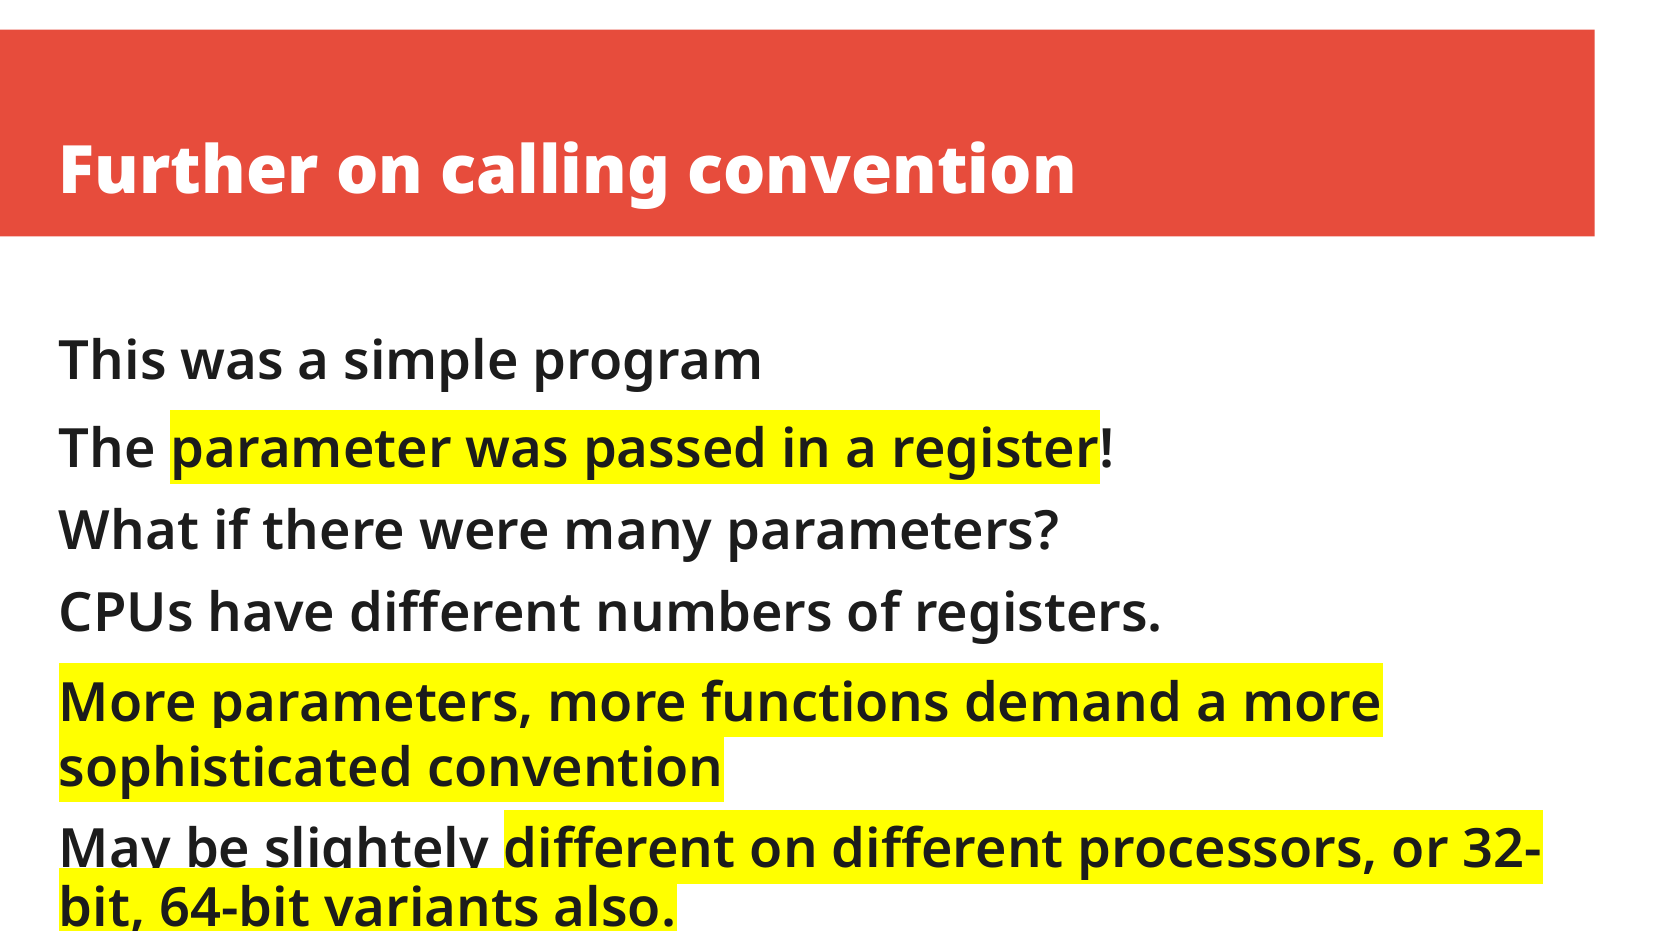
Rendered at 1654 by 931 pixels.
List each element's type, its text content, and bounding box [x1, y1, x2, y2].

list This was a simple program The parameter was passed in a register! What if there were many parameters? CPUs have different numbers of registers. More parameters, more functions demand a more sophisticated convention May be slightely different on different processors, or 32-bit, 64-bit variants also. [59, 324, 1565, 931]
title Further on calling convention [59, 59, 1595, 207]
